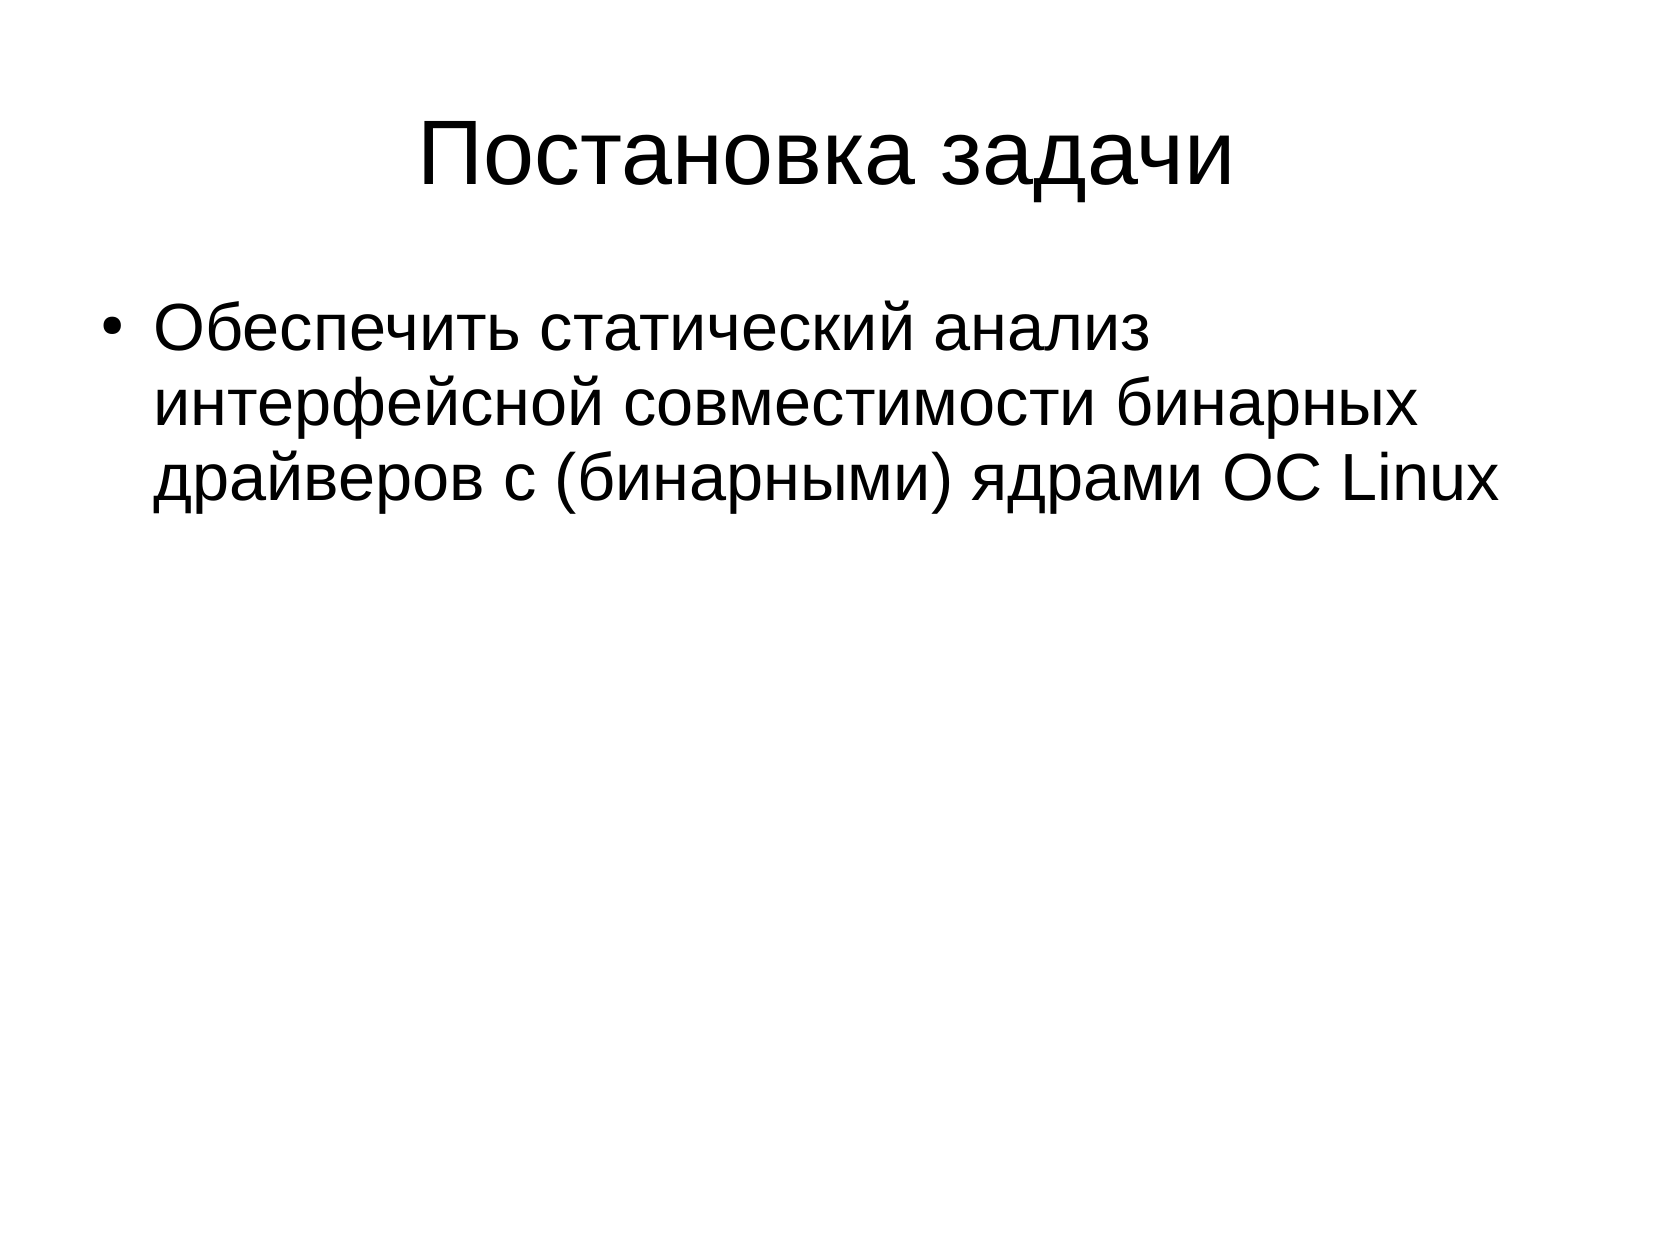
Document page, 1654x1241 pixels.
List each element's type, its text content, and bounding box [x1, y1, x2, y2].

title Постановка задачи [82, 56, 1571, 250]
list Обеспечить статический анализ интерфейсной совместимости бинарных драйверов с (бинарными) ядрами ОС Linux [82, 290, 1571, 1109]
